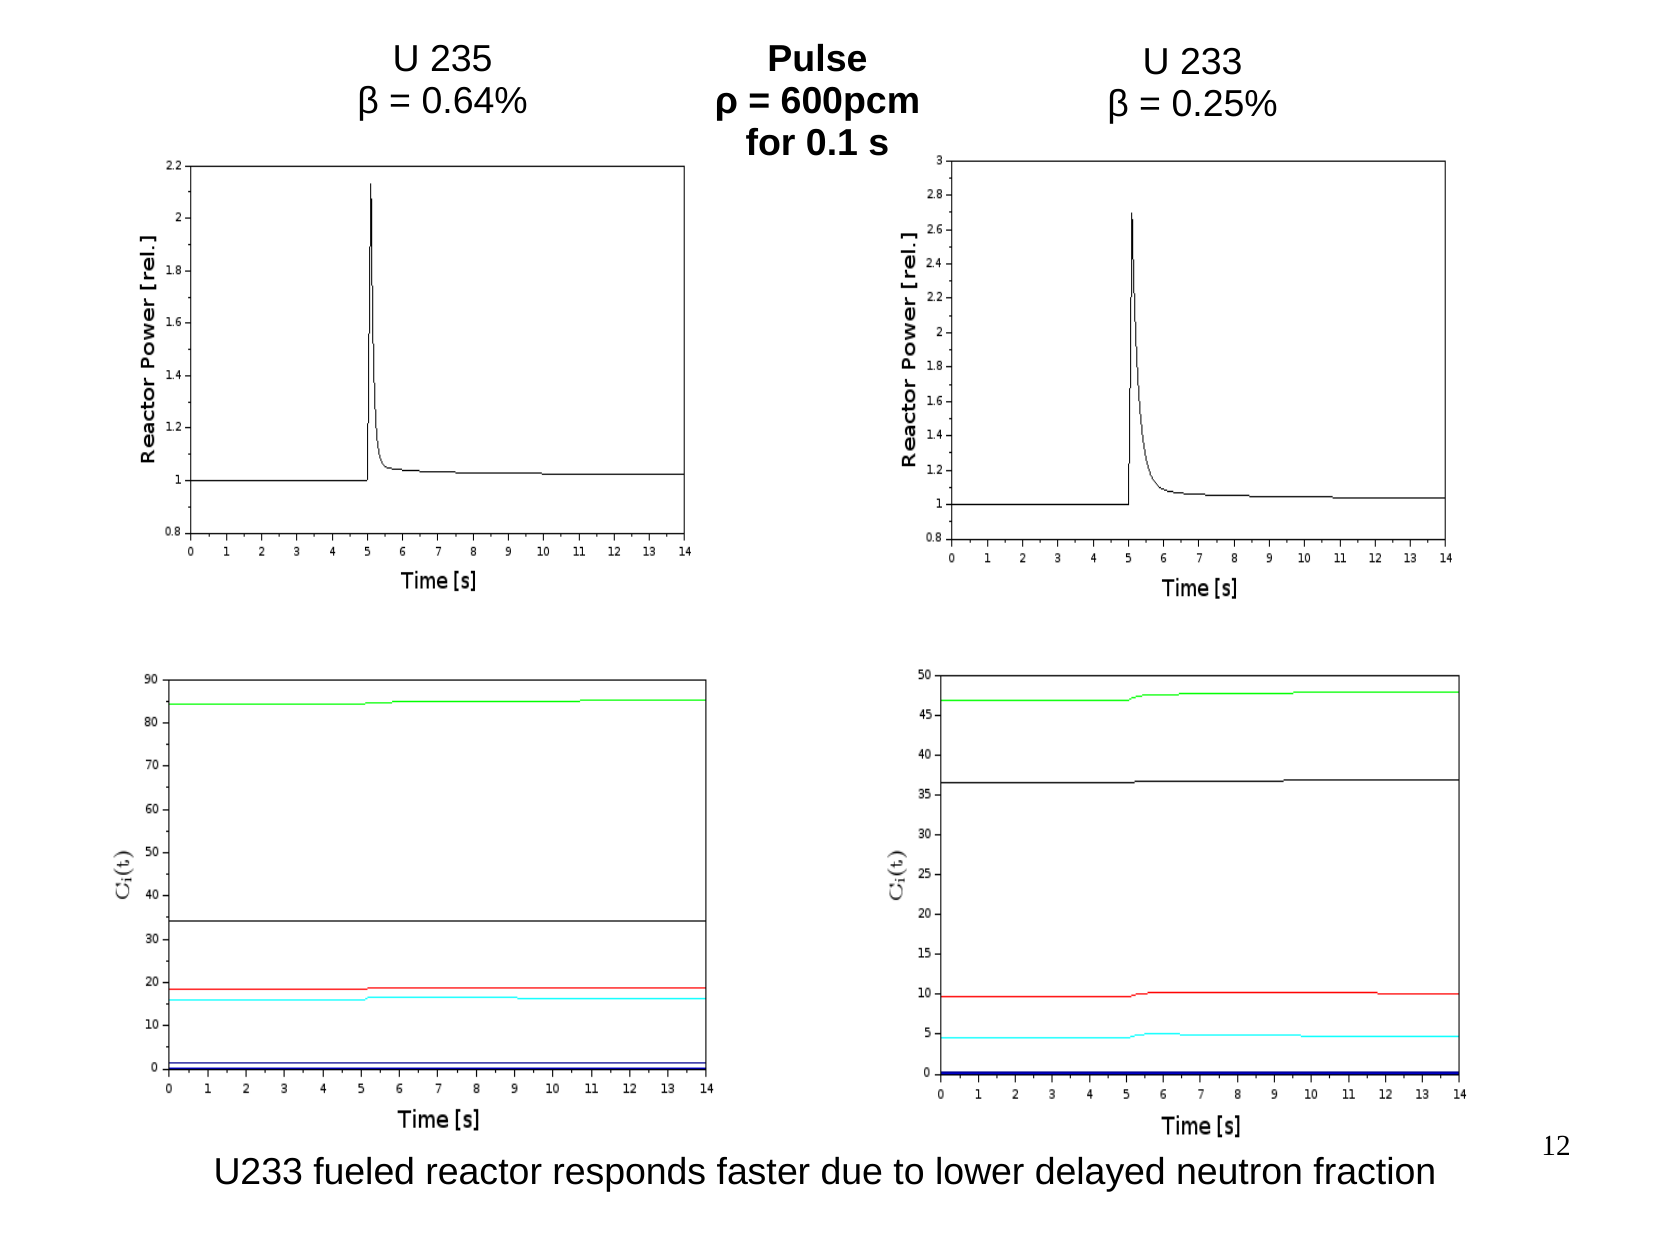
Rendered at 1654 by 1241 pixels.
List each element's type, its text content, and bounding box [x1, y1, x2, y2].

picture [855, 97, 1546, 1147]
text_box Pulse ρ = 600pcm for 0.1 s [675, 30, 961, 171]
text_box U 235 β = 0.64% [225, 30, 661, 129]
picture [109, 104, 767, 601]
text_box U233 fueled reactor responds faster due to lower delayed neutron fraction [135, 1143, 1516, 1201]
picture [80, 614, 796, 1141]
text_box U 233 β = 0.25% [975, 33, 1411, 132]
